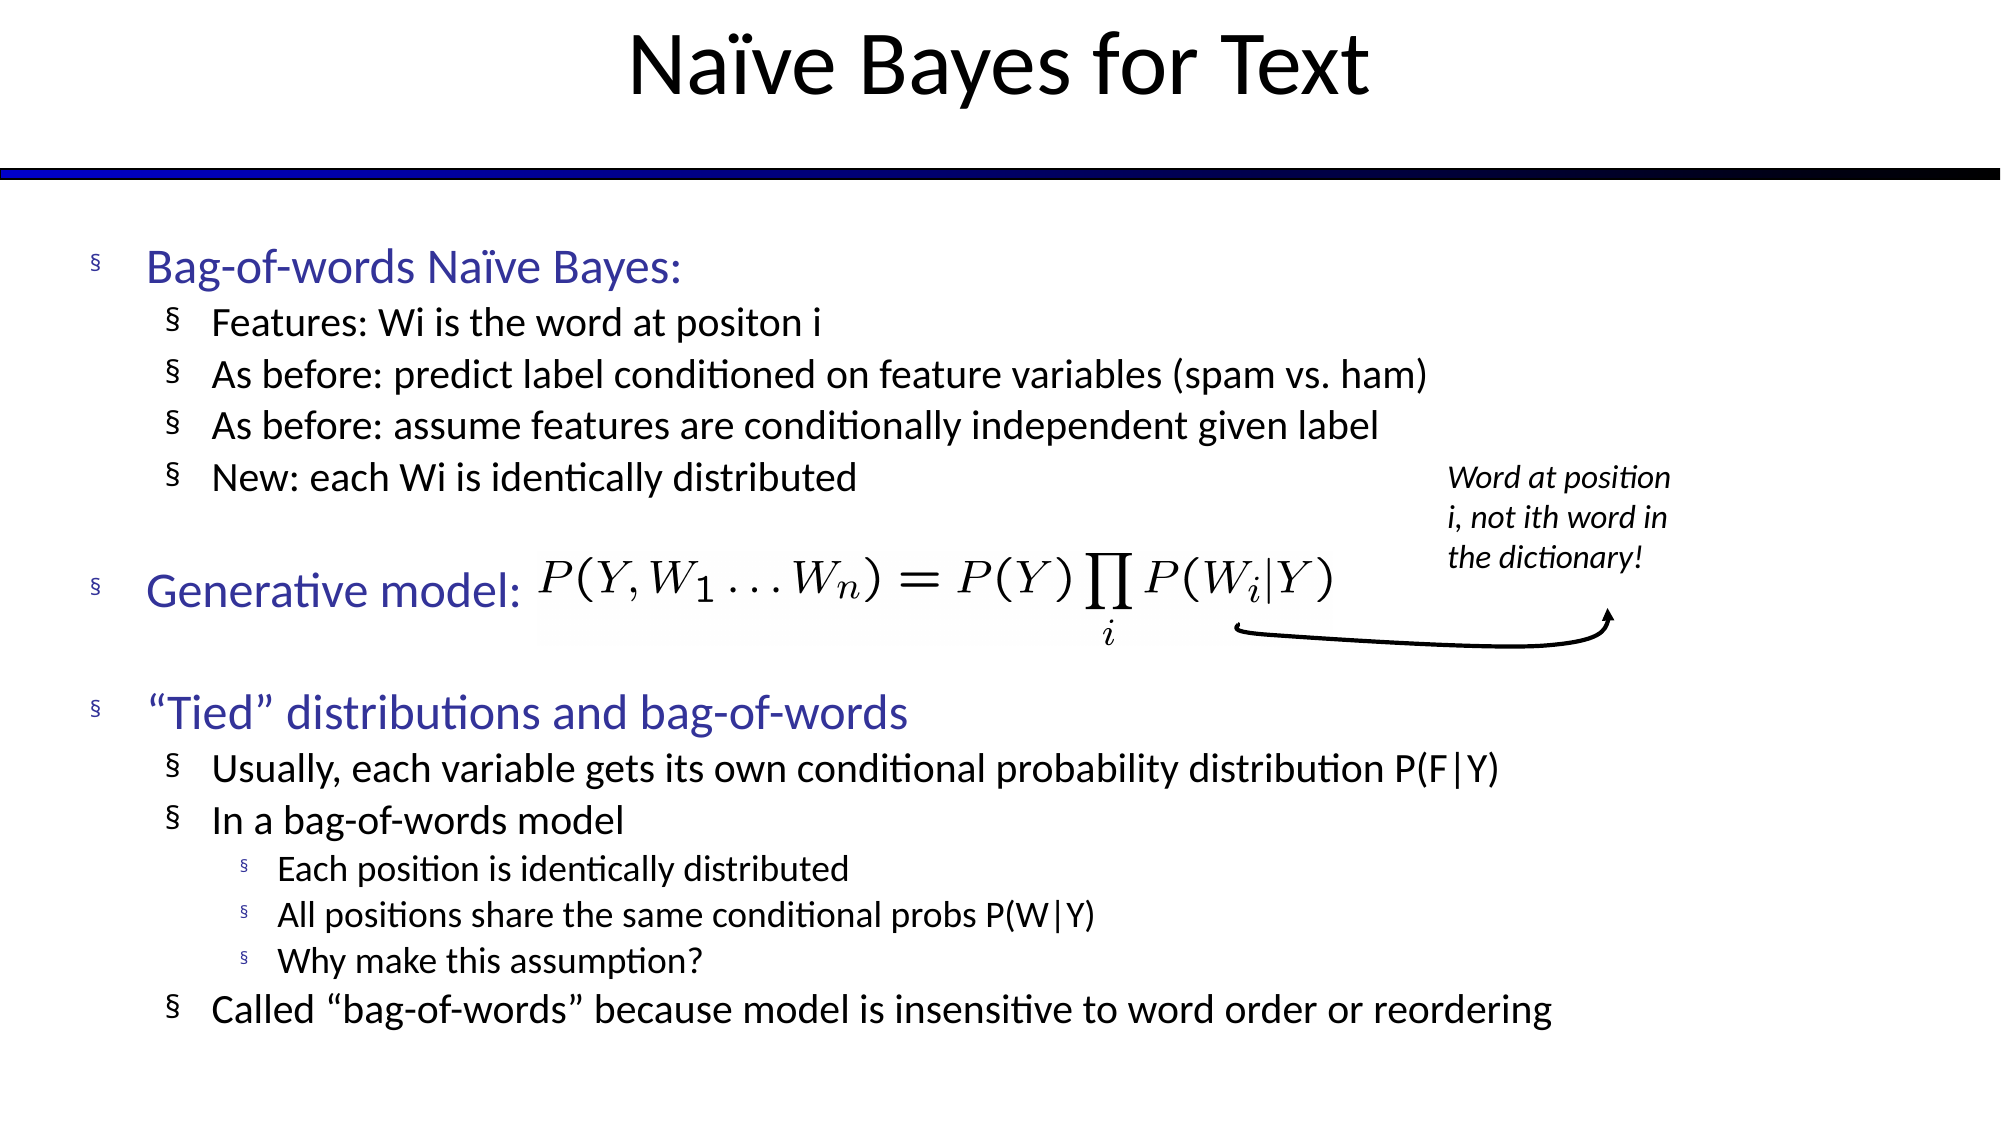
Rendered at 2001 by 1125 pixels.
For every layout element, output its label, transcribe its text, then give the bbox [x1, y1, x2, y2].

text_box Word at position i, not ith word in the dictionary! [1432, 447, 1708, 583]
title Naïve Bayes for Text [0, 0, 2000, 184]
picture [537, 551, 1333, 646]
list Bag-of-words Naïve Bayes: Features: Wi is the word at positon i As before: predict label conditioned on feature variables (spam vs. ham) As before: assume features are conditionally independent given label New: each Wi is identically distributed Generative model: “Tied” distributions and bag-of-words Usually, each variable gets its own conditional probability distribution P(F|Y) In a bag-of-words model Each position is identically distributed All positions share the same conditional probs P(W|Y) Why make this assumption? Called “bag-of-words” because model is insensitive to word order or reordering [75, 237, 1938, 1038]
